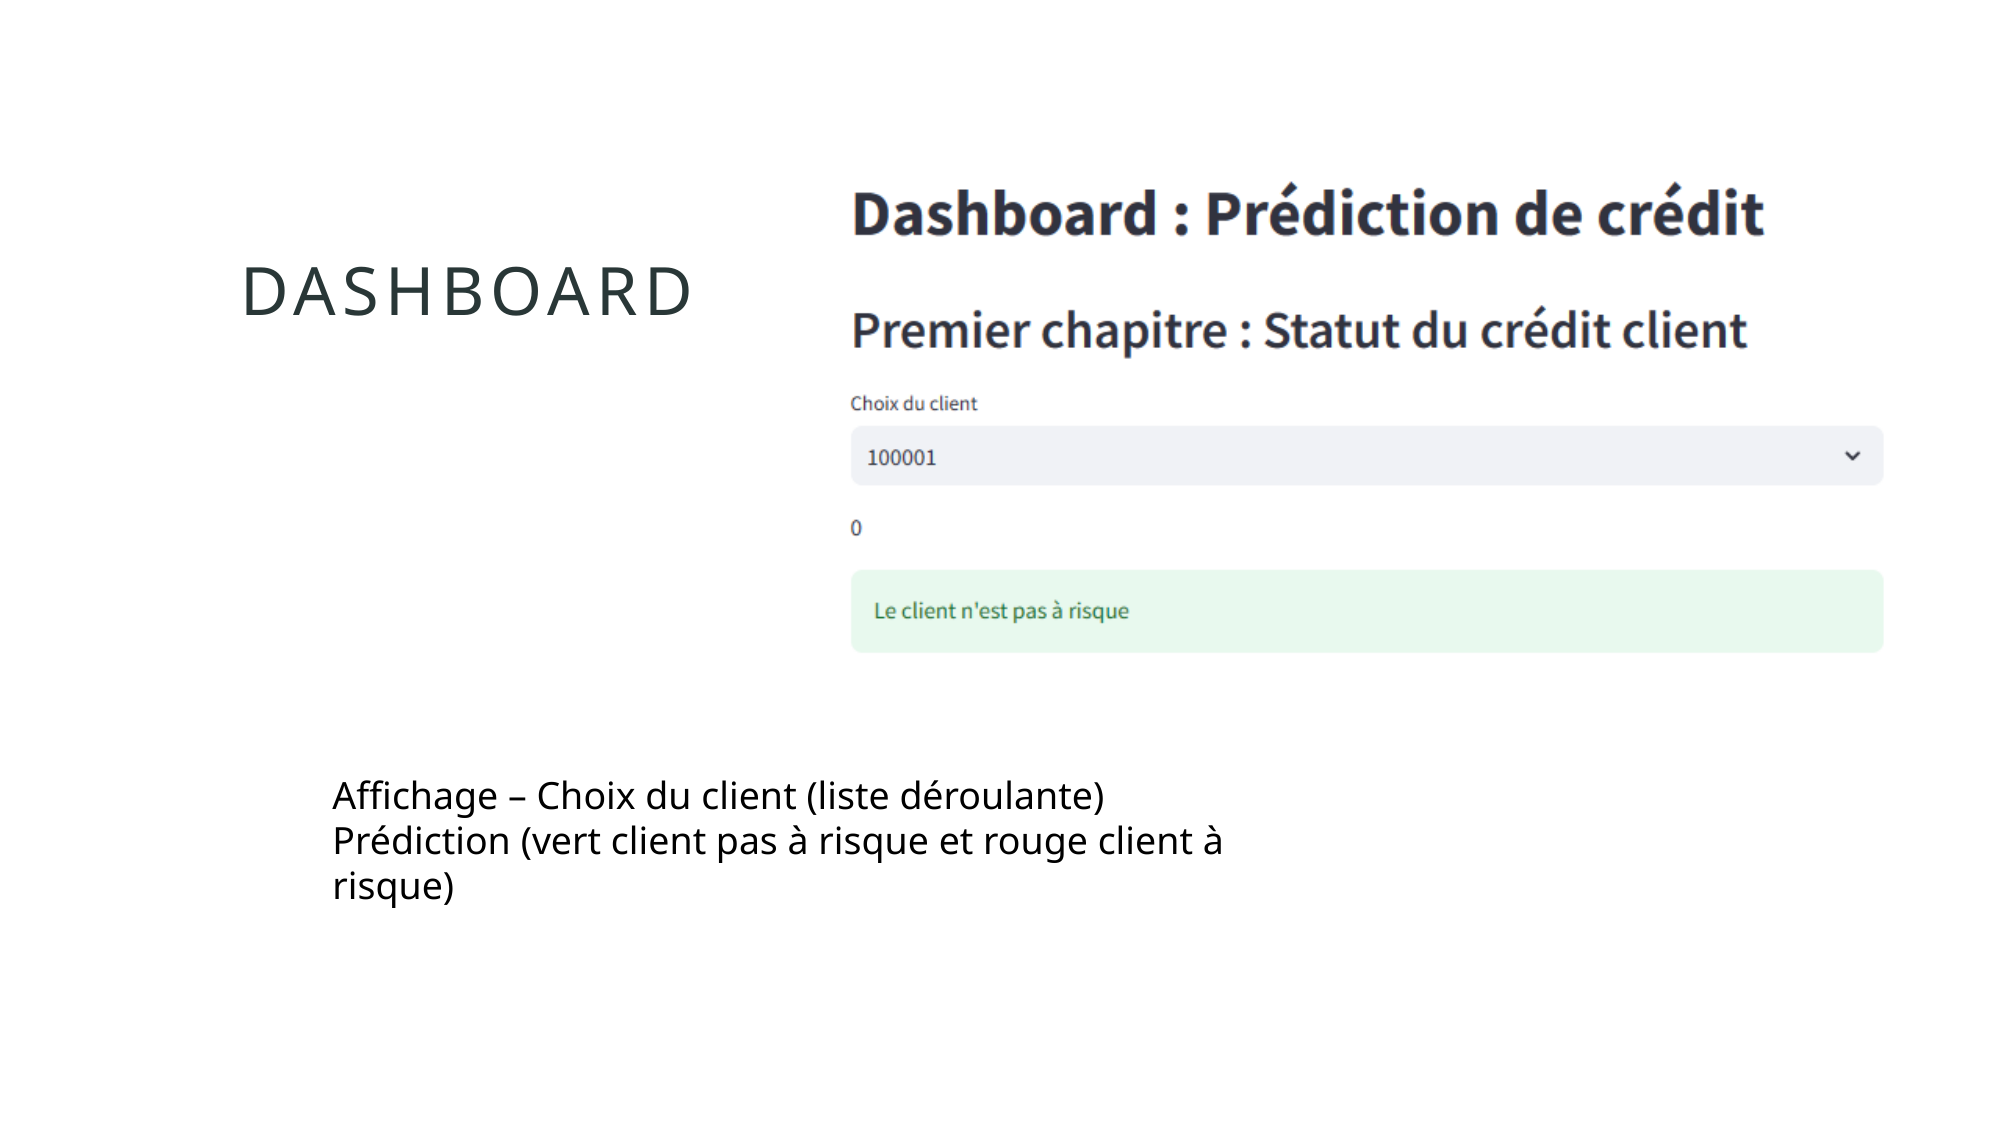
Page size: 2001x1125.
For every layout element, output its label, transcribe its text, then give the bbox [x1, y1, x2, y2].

text_box Affichage – Choix du client (liste déroulante) Prédiction (vert client pas à risque et rouge client à risque) [317, 764, 1318, 871]
title Dashboard [225, 112, 1782, 338]
picture [817, 146, 1923, 676]
